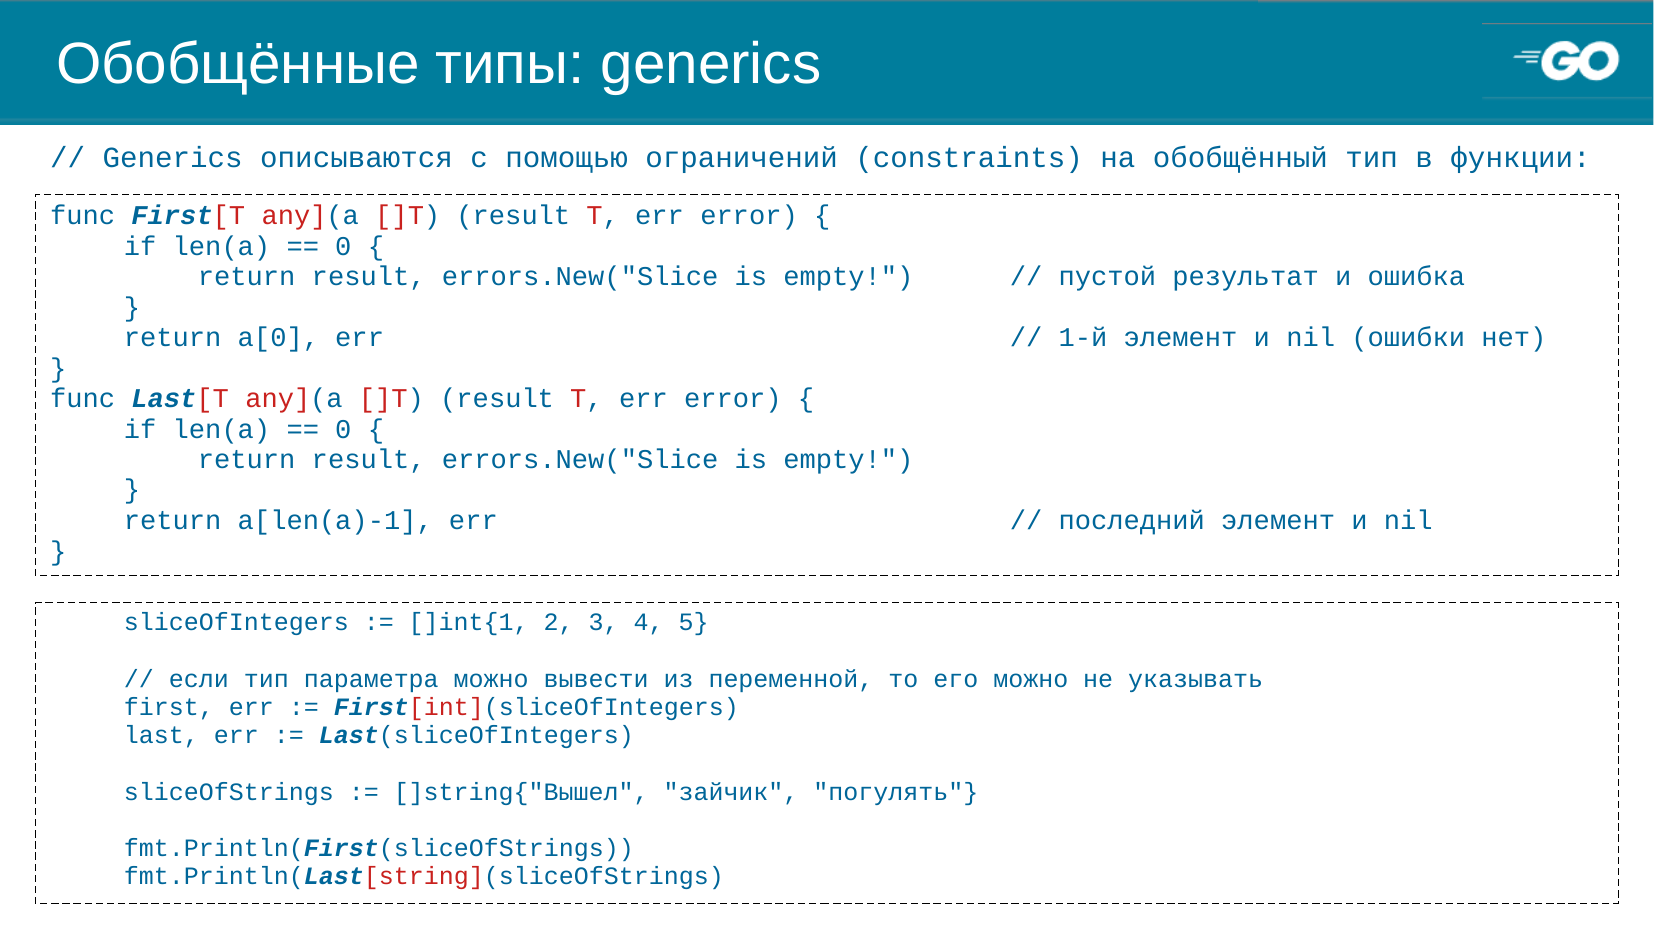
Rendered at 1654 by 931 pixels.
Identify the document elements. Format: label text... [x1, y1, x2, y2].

text_box Обобщённые типы: generics [41, 23, 1495, 104]
text_box sliceOfIntegers := []int{1, 2, 3, 4, 5} // если тип параметра можно вывести из переменной, то его можно не указывать first, err := First[int](sliceOfIntegers) last, err := Last(sliceOfIntegers) sliceOfStrings := []string{"Вышел", "зайчик", "погулять"} fmt.Println(First(sliceOfStrings)) fmt.Println(Last[string](sliceOfStrings) [35, 602, 1619, 904]
picture [1542, 41, 1619, 81]
text_box func First[T any](a []T) (result T, err error) { if len(a) == 0 { return result, errors.New("Slice is empty!") // пустой результат и ошибка } return a[0], err // 1-й элемент и nil (ошибки нет) } func Last[T any](a []T) (result T, err error) { if len(a) == 0 { return result, errors.New("Slice is empty!") } return a[len(a)-1], err // последний элемент и nil } [35, 194, 1619, 576]
text_box // Generics описываются с помощью ограничений (constraints) на обобщённый тип в функции: [35, 135, 1619, 184]
